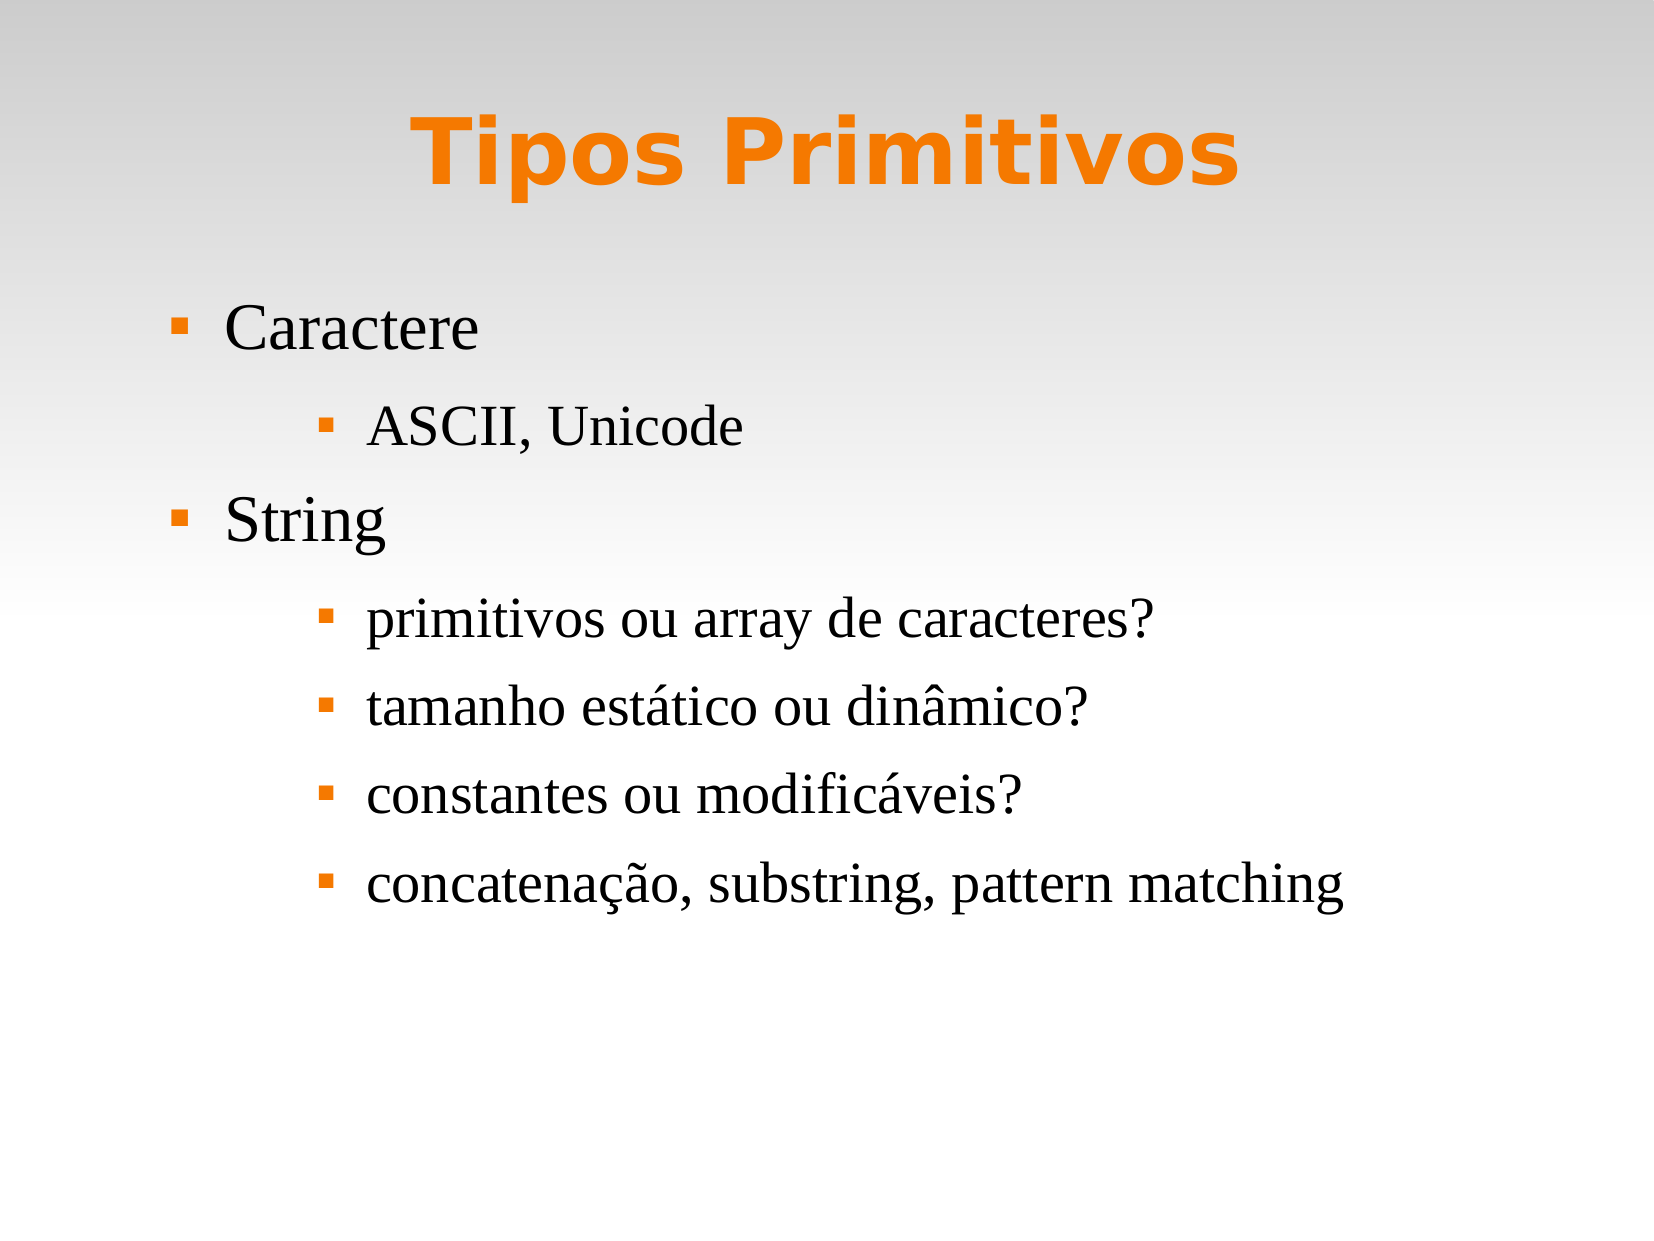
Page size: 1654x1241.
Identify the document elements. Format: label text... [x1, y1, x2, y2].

list Caractere ASCII, Unicode String primitivos ou array de caracteres? tamanho estático ou dinâmico? constantes ou modificáveis? concatenação, substring, pattern matching [82, 290, 1571, 1109]
title Tipos Primitivos [82, 49, 1571, 257]
